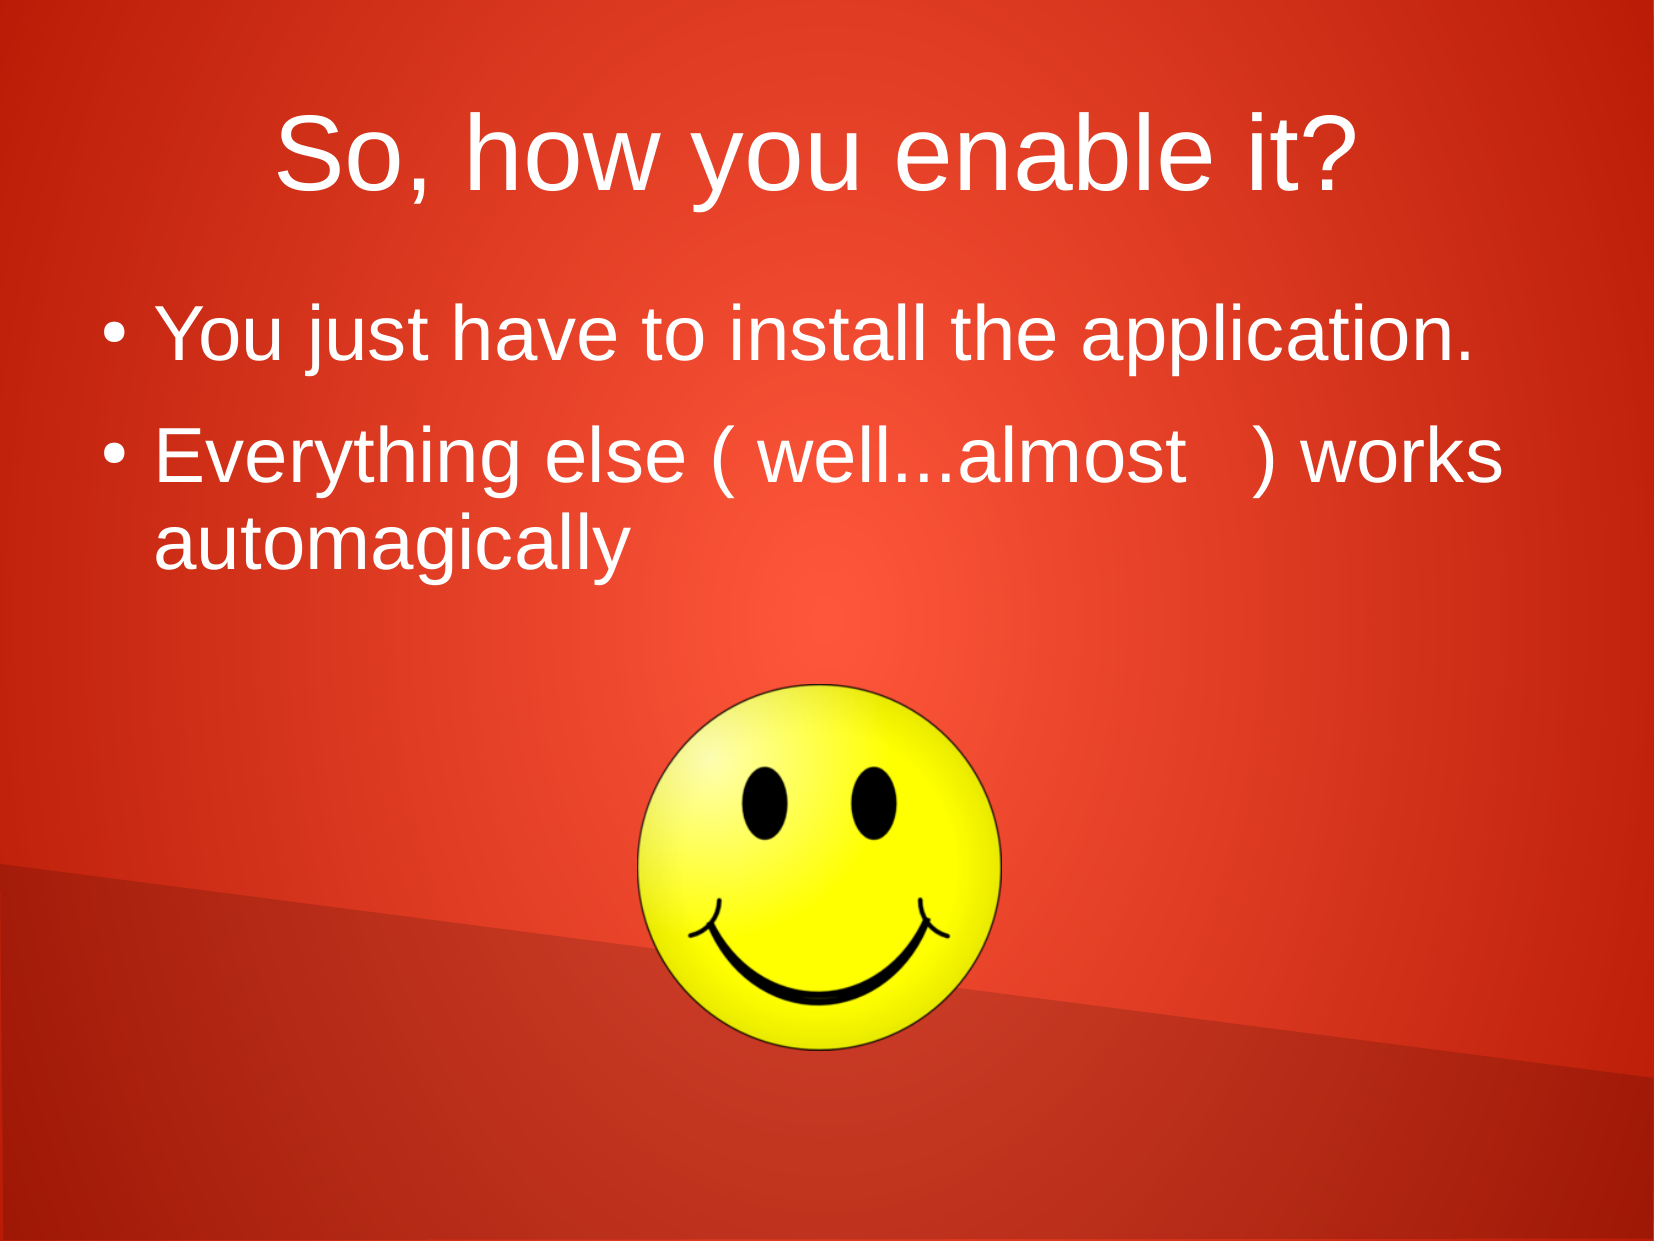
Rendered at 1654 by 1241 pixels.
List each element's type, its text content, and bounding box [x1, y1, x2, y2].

picture [637, 684, 1002, 1051]
title So, how you enable it? [82, 49, 1571, 257]
list You just have to install the application. Everything else ( well...almost ) works automagically [82, 290, 1571, 1010]
